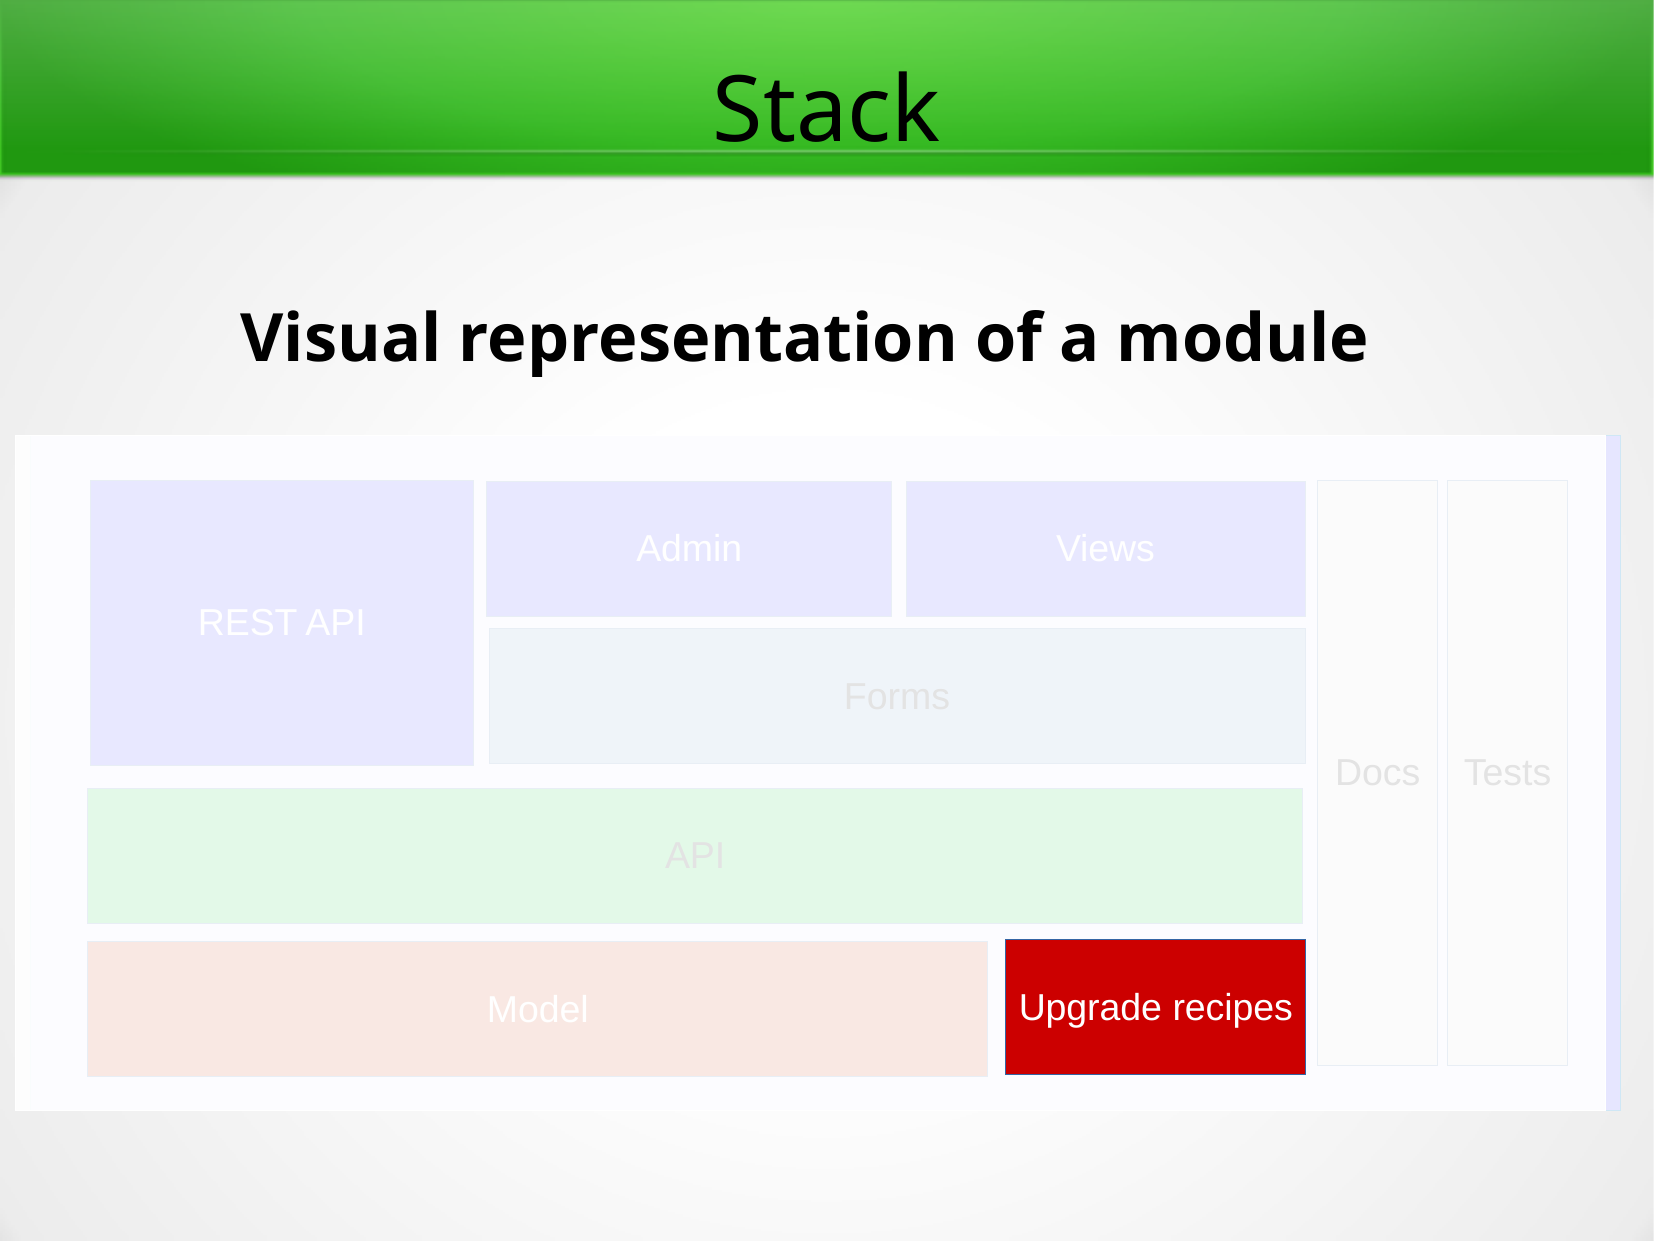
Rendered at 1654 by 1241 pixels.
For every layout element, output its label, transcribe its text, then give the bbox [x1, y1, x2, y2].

text_box Visual representation of a module [225, 282, 1433, 390]
title Stack [82, 2, 1571, 210]
text_box Upgrade recipes [1005, 939, 1306, 1075]
picture [0, 0, 1654, 1241]
text_box [15, 435, 1621, 1111]
